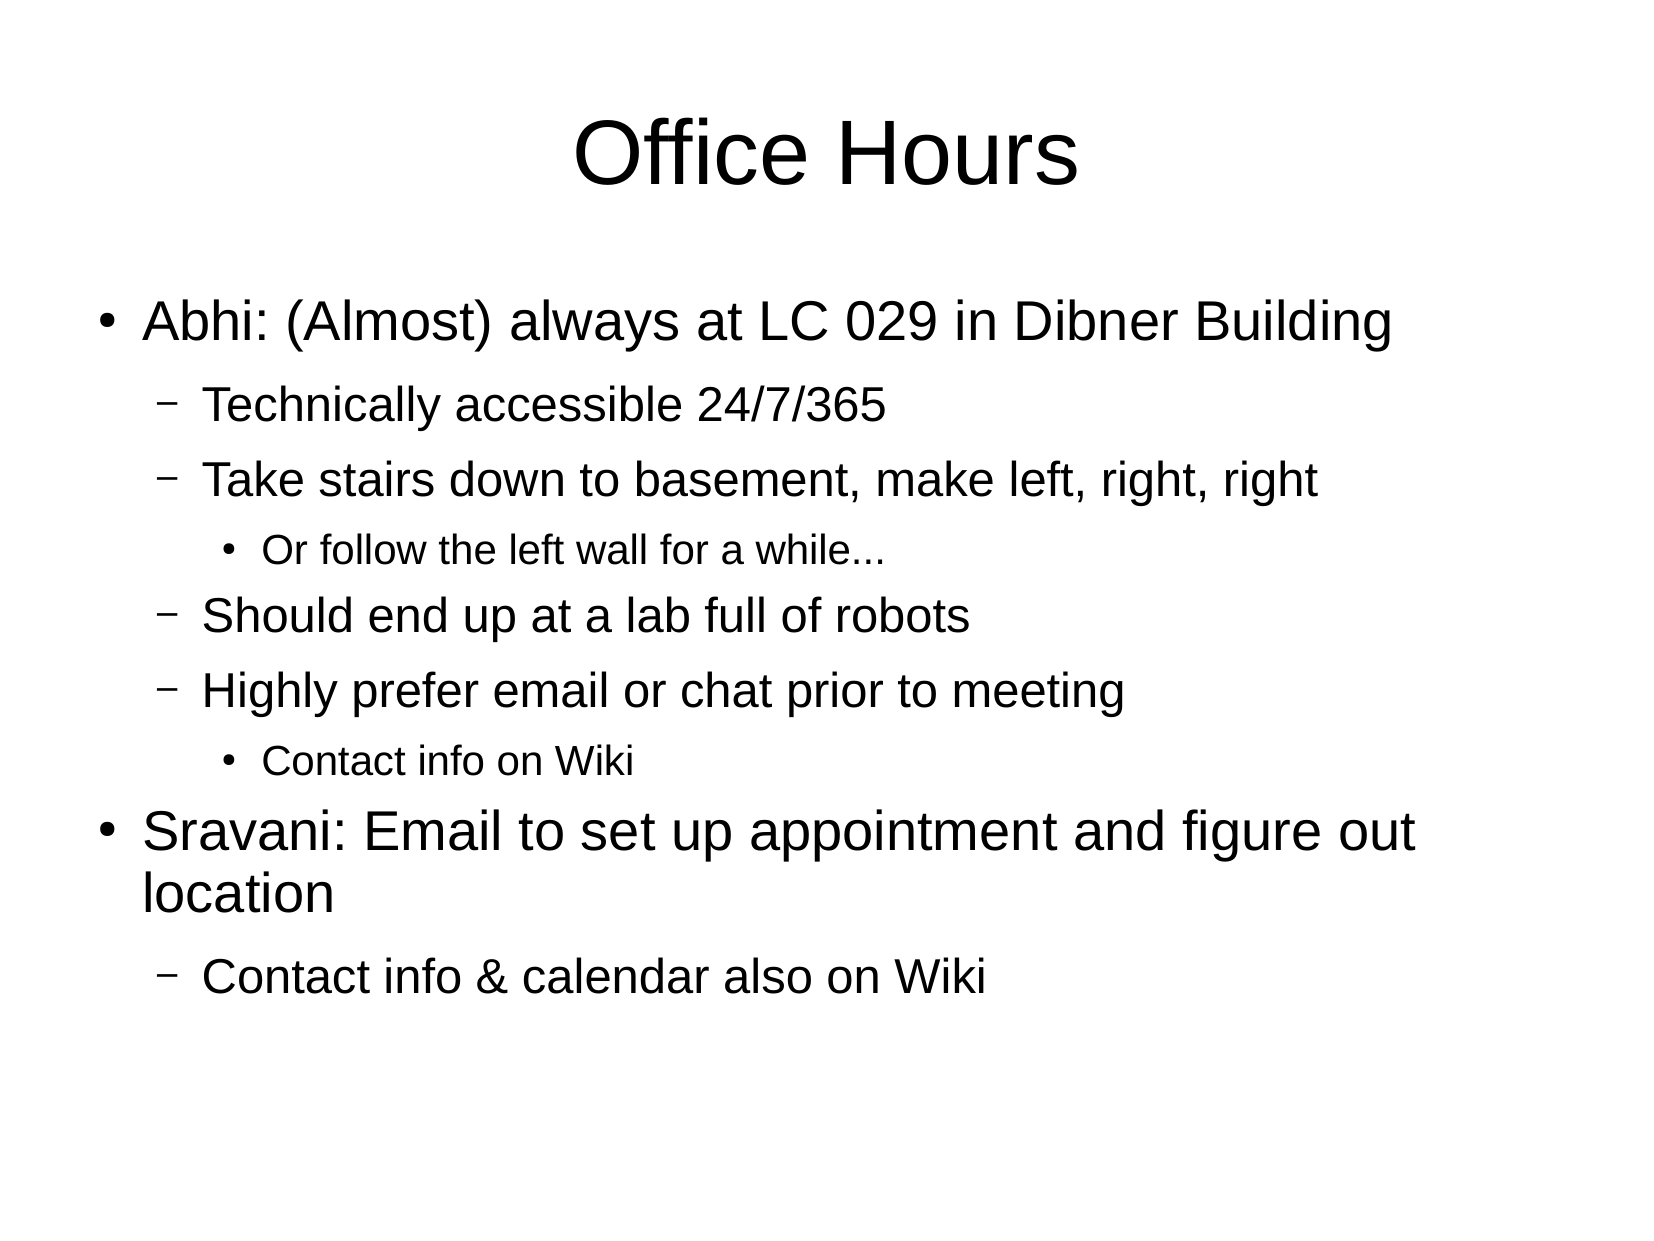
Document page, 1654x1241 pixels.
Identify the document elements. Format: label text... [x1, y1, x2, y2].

list Abhi: (Almost) always at LC 029 in Dibner Building Technically accessible 24/7/365 Take stairs down to basement, make left, right, right Or follow the left wall for a while... Should end up at a lab full of robots Highly prefer email or chat prior to meeting Contact info on Wiki Sravani: Email to set up appointment and figure out location Contact info & calendar also on Wiki [82, 290, 1571, 1010]
title Office Hours [82, 49, 1571, 257]
